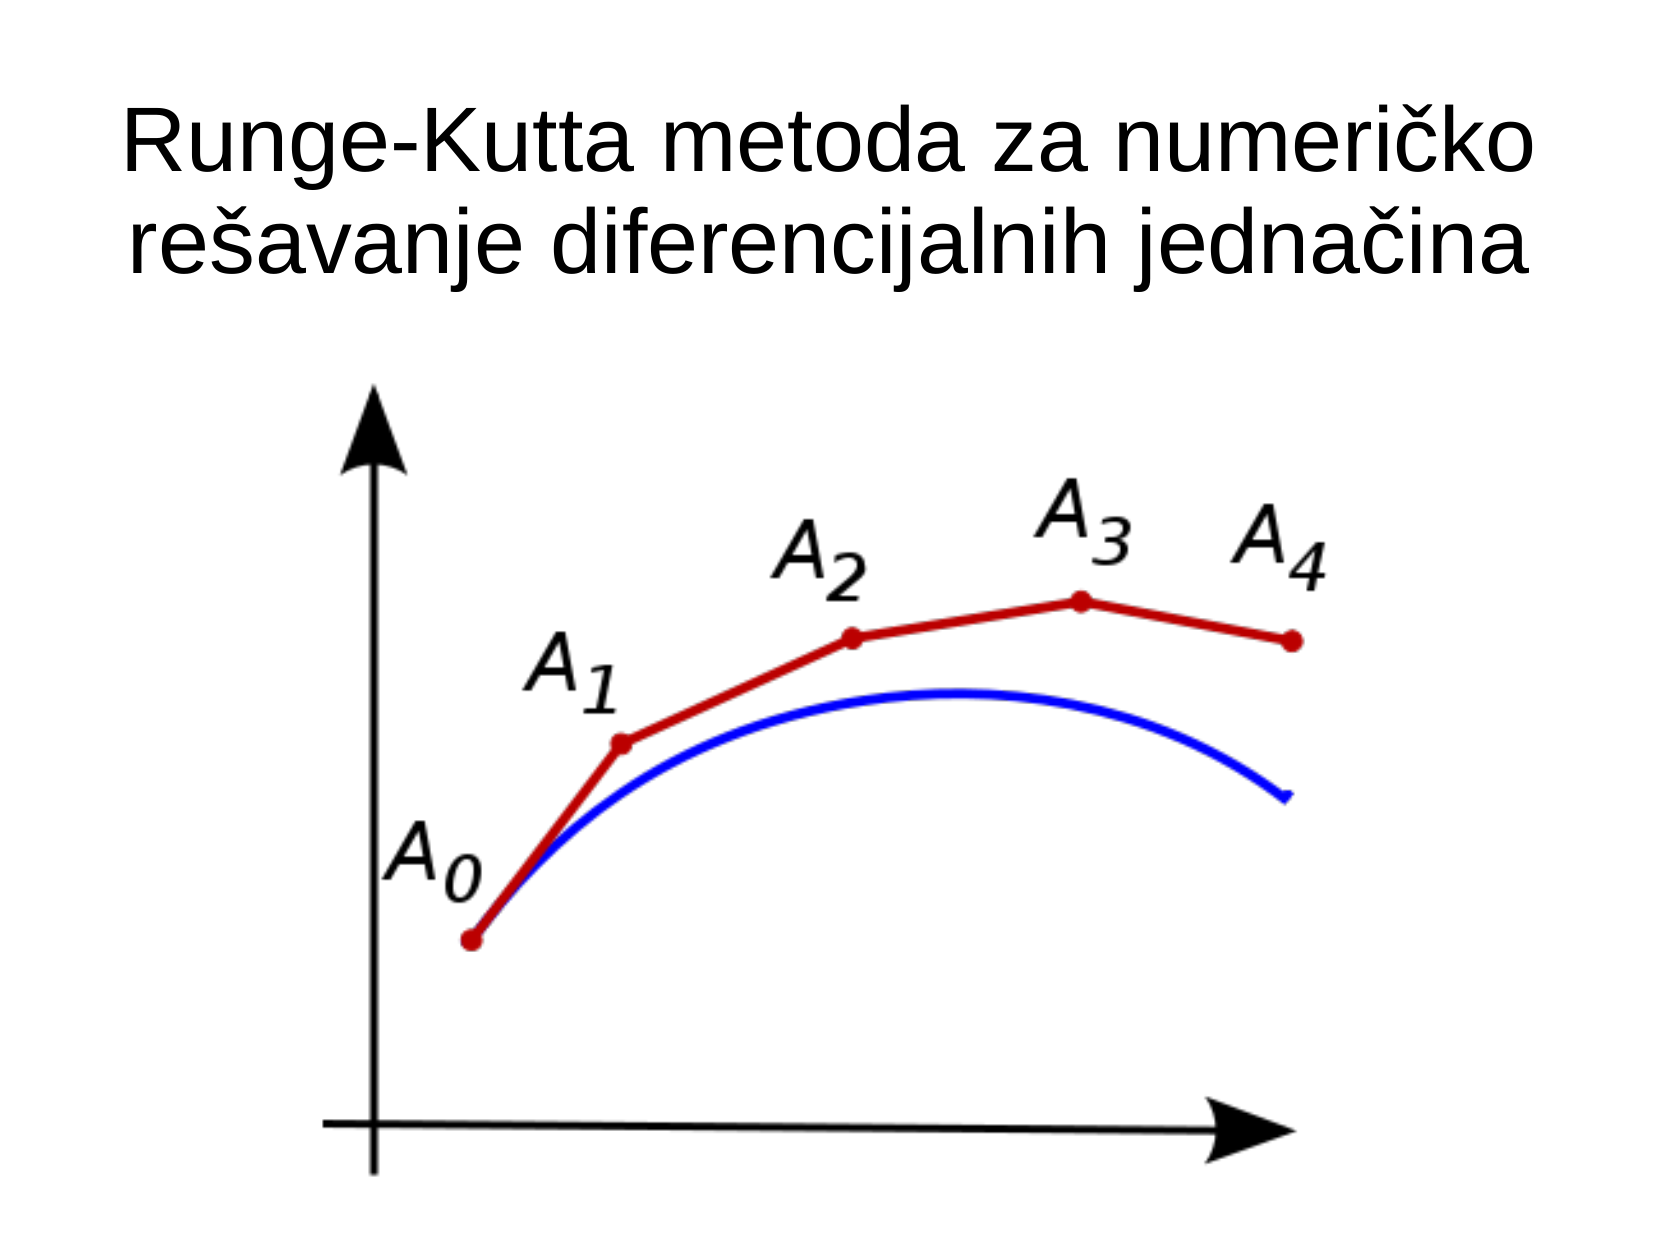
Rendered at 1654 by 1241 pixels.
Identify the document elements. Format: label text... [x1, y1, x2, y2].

picture [298, 359, 1351, 1182]
title Runge-Kutta metoda za numeričko rešavanje diferencijalnih jednačina [85, 87, 1574, 295]
